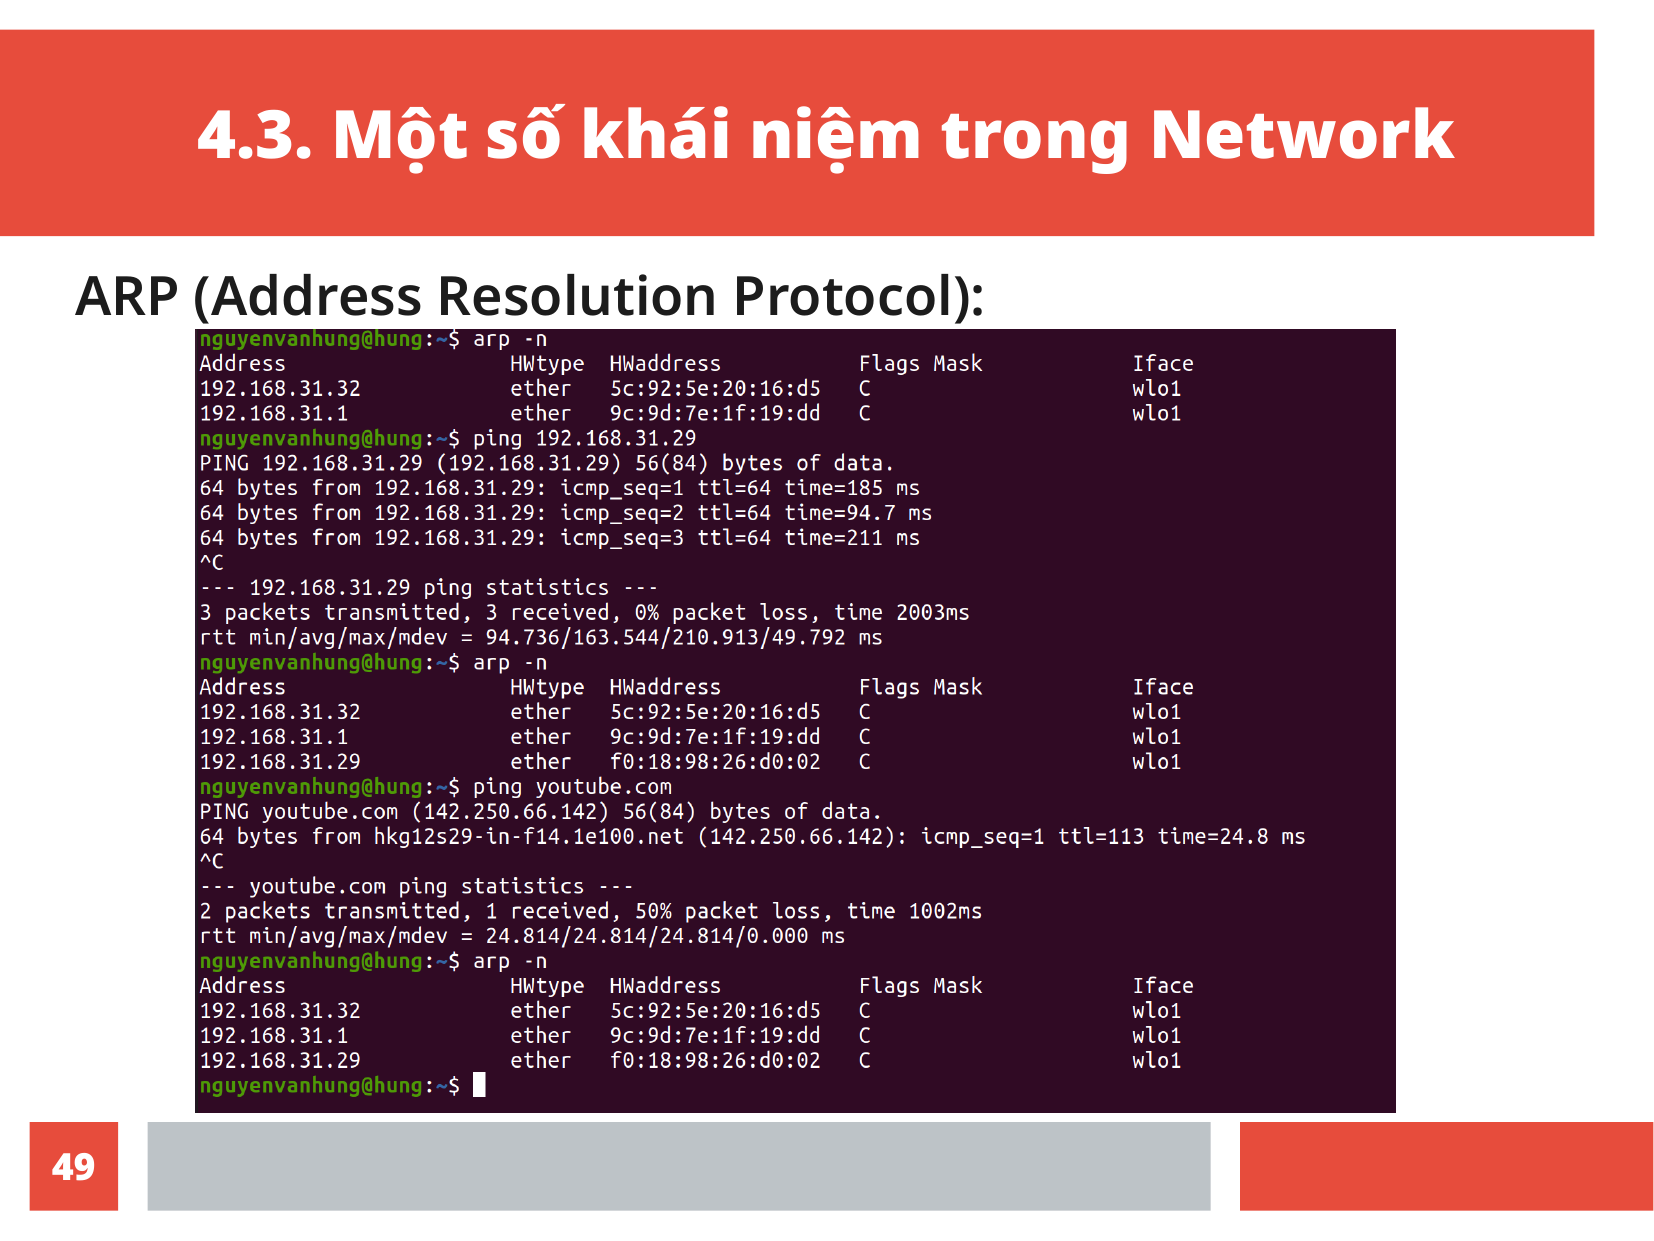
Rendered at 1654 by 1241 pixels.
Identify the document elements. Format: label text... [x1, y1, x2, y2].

list ARP (Address Resolution Protocol): [75, 257, 1581, 1096]
title 4.3. Một số khái niệm trong Network [59, 59, 1595, 207]
picture [195, 329, 1396, 1113]
